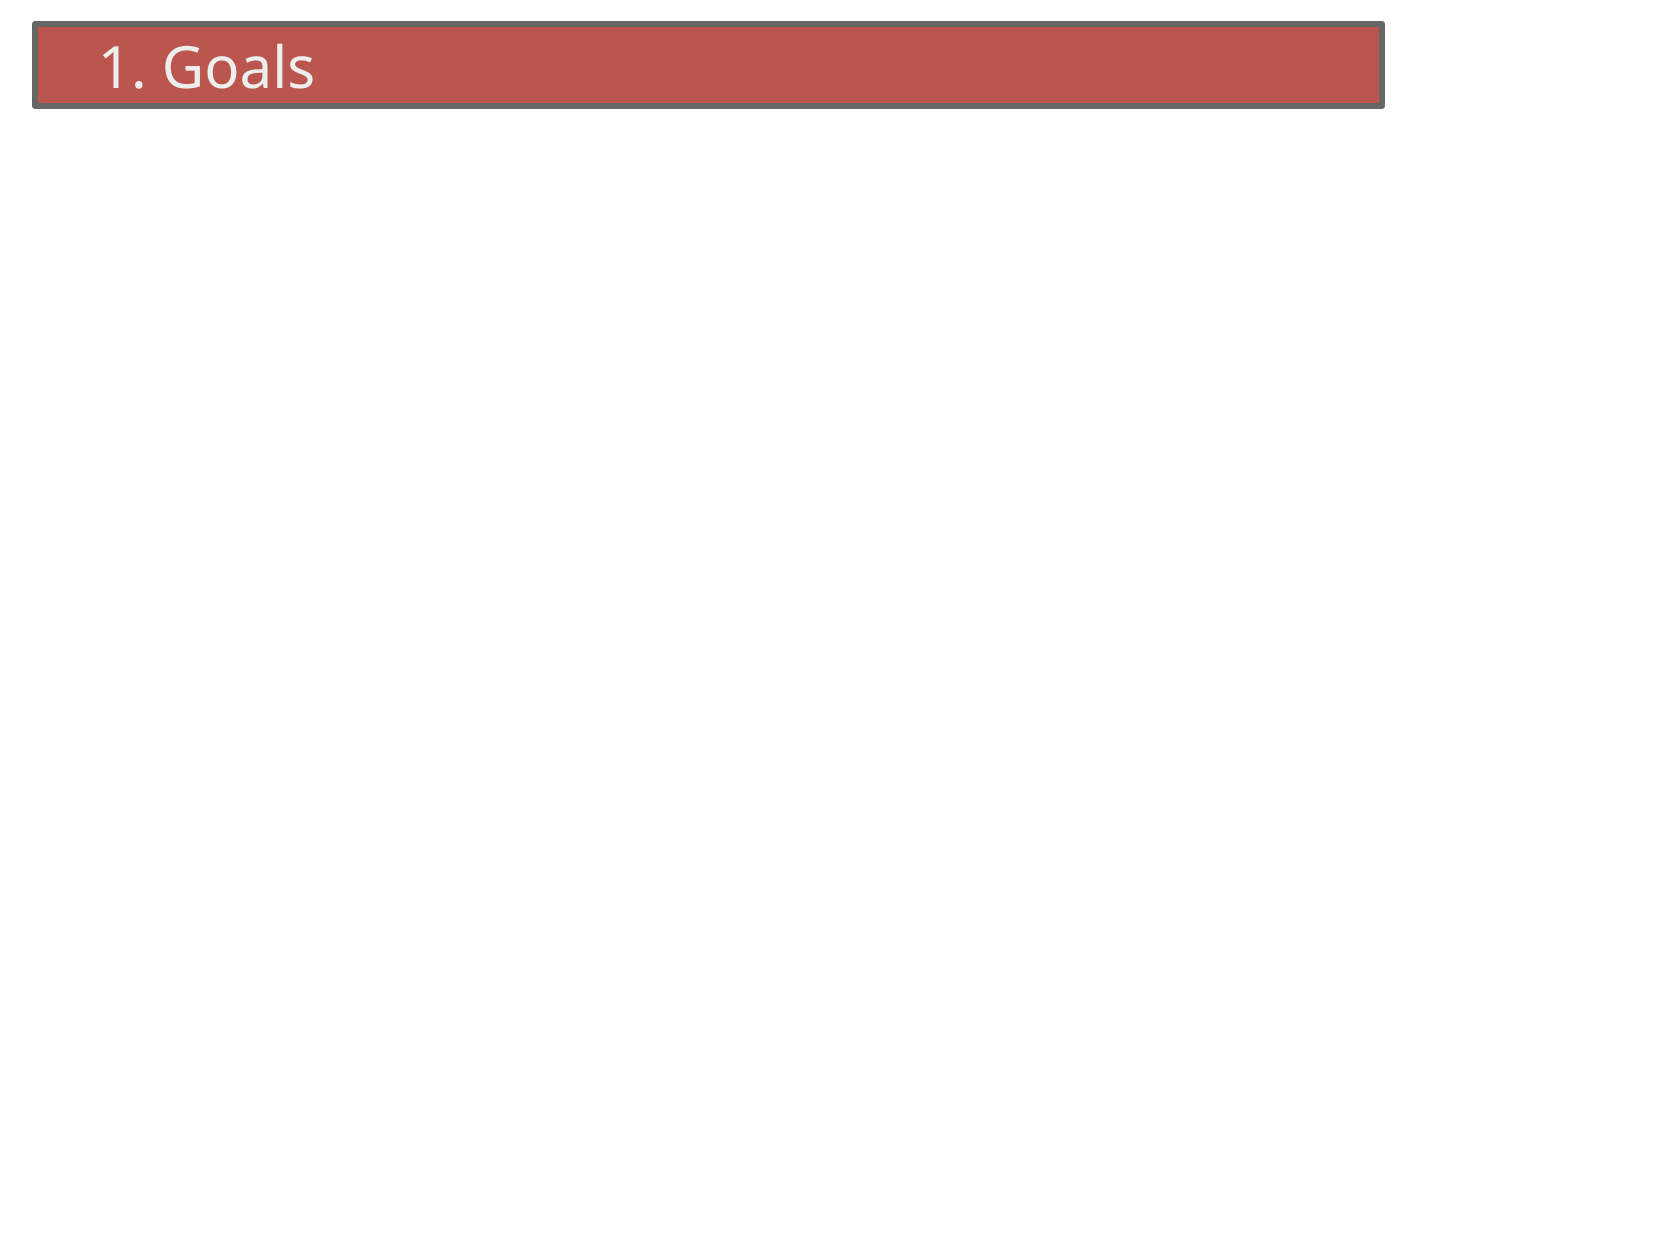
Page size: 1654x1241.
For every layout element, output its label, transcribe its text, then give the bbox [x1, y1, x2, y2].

title 1. Goals [82, 33, 331, 99]
text_box [35, 23, 1382, 107]
